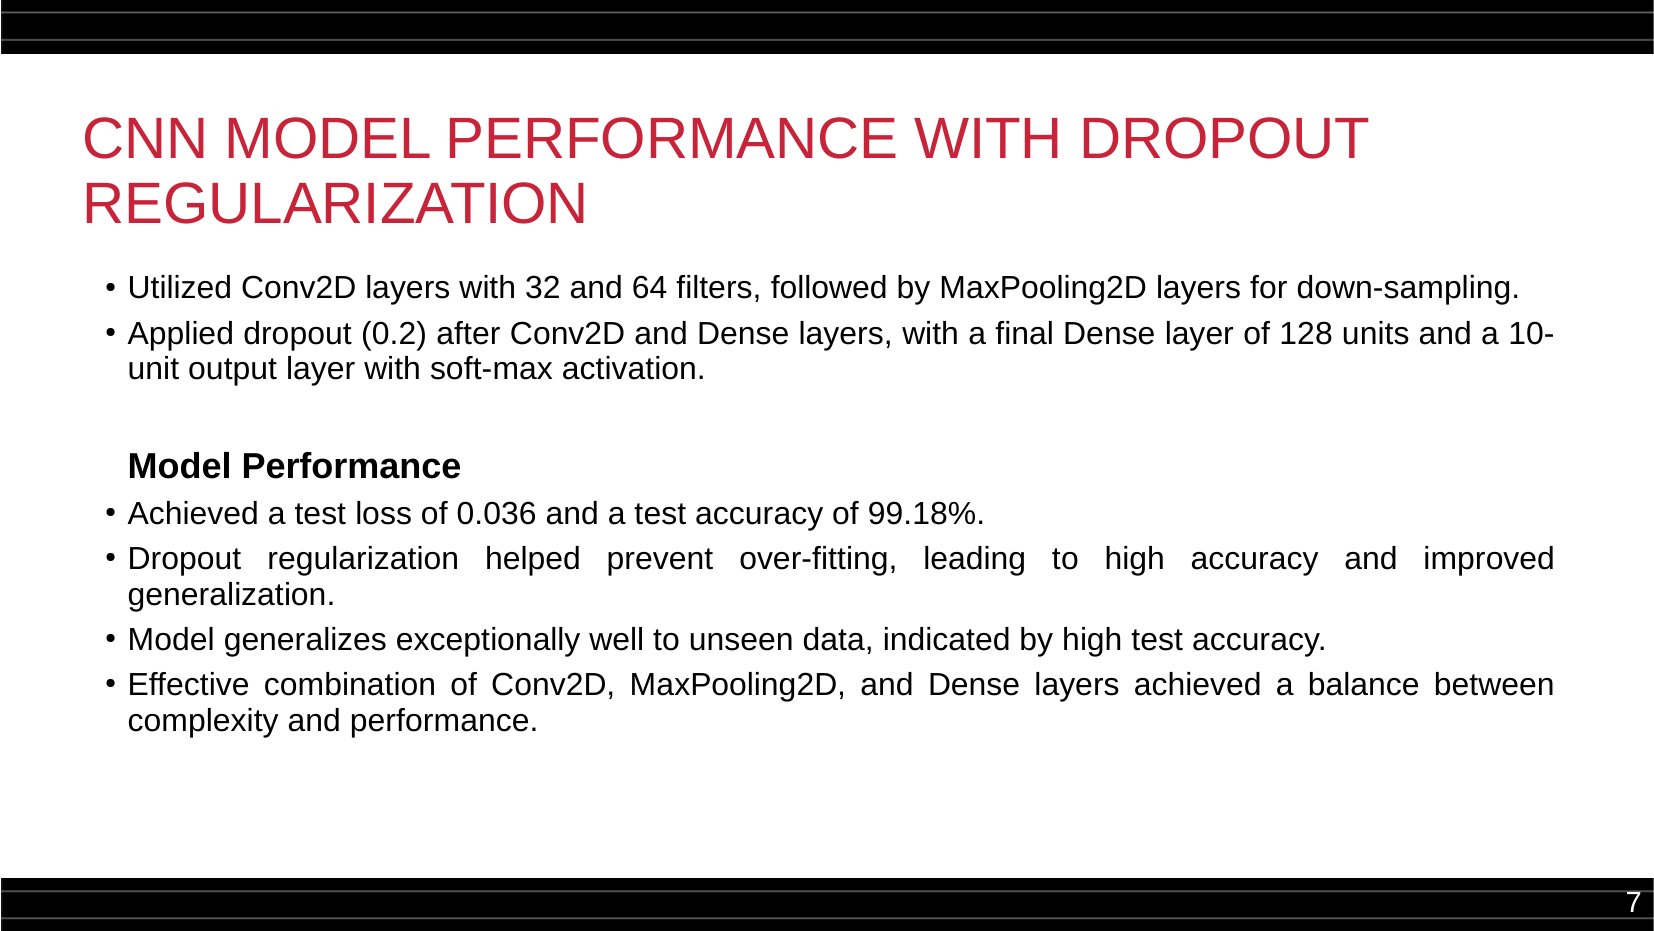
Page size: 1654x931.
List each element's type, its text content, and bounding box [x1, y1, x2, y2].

picture [1, 0, 1654, 54]
list Utilized Conv2D layers with 32 and 64 filters, followed by MaxPooling2D layers for down-sampling. Applied dropout (0.2) after Conv2D and Dense layers, with a final Dense layer of 128 units and a 10-unit output layer with soft-max activation. Model Performance Achieved a test loss of 0.036 and a test accuracy of 99.18%. Dropout regularization helped prevent over-fitting, leading to high accuracy and improved generalization. Model generalizes exceptionally well to unseen data, indicated by high test accuracy. Effective combination of Conv2D, MaxPooling2D, and Dense layers achieved a balance between complexity and performance. [105, 270, 1556, 756]
title CNN MODEL PERFORMANCE WITH DROPOUT REGULARIZATION [82, 92, 1571, 248]
picture [1, 878, 1654, 931]
